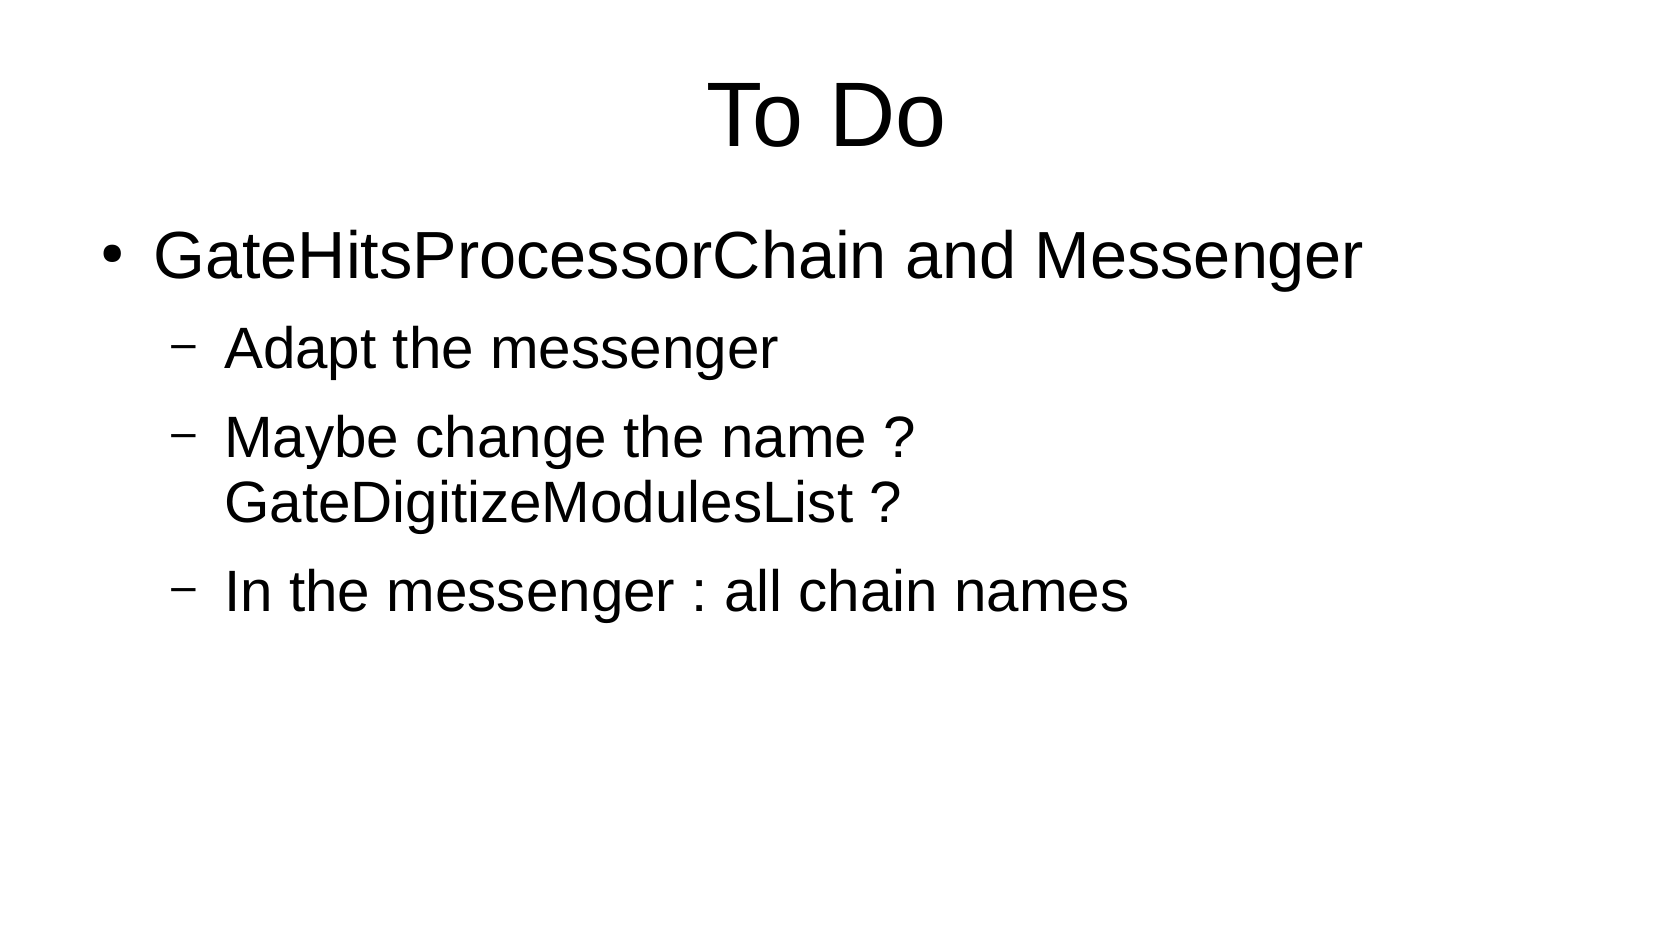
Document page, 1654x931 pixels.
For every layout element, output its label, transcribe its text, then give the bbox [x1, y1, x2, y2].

title To Do [82, 37, 1571, 193]
list GateHitsProcessorChain and Messenger Adapt the messenger Maybe change the name ? GateDigitizeModulesList ? In the messenger : all chain names [82, 217, 1571, 758]
